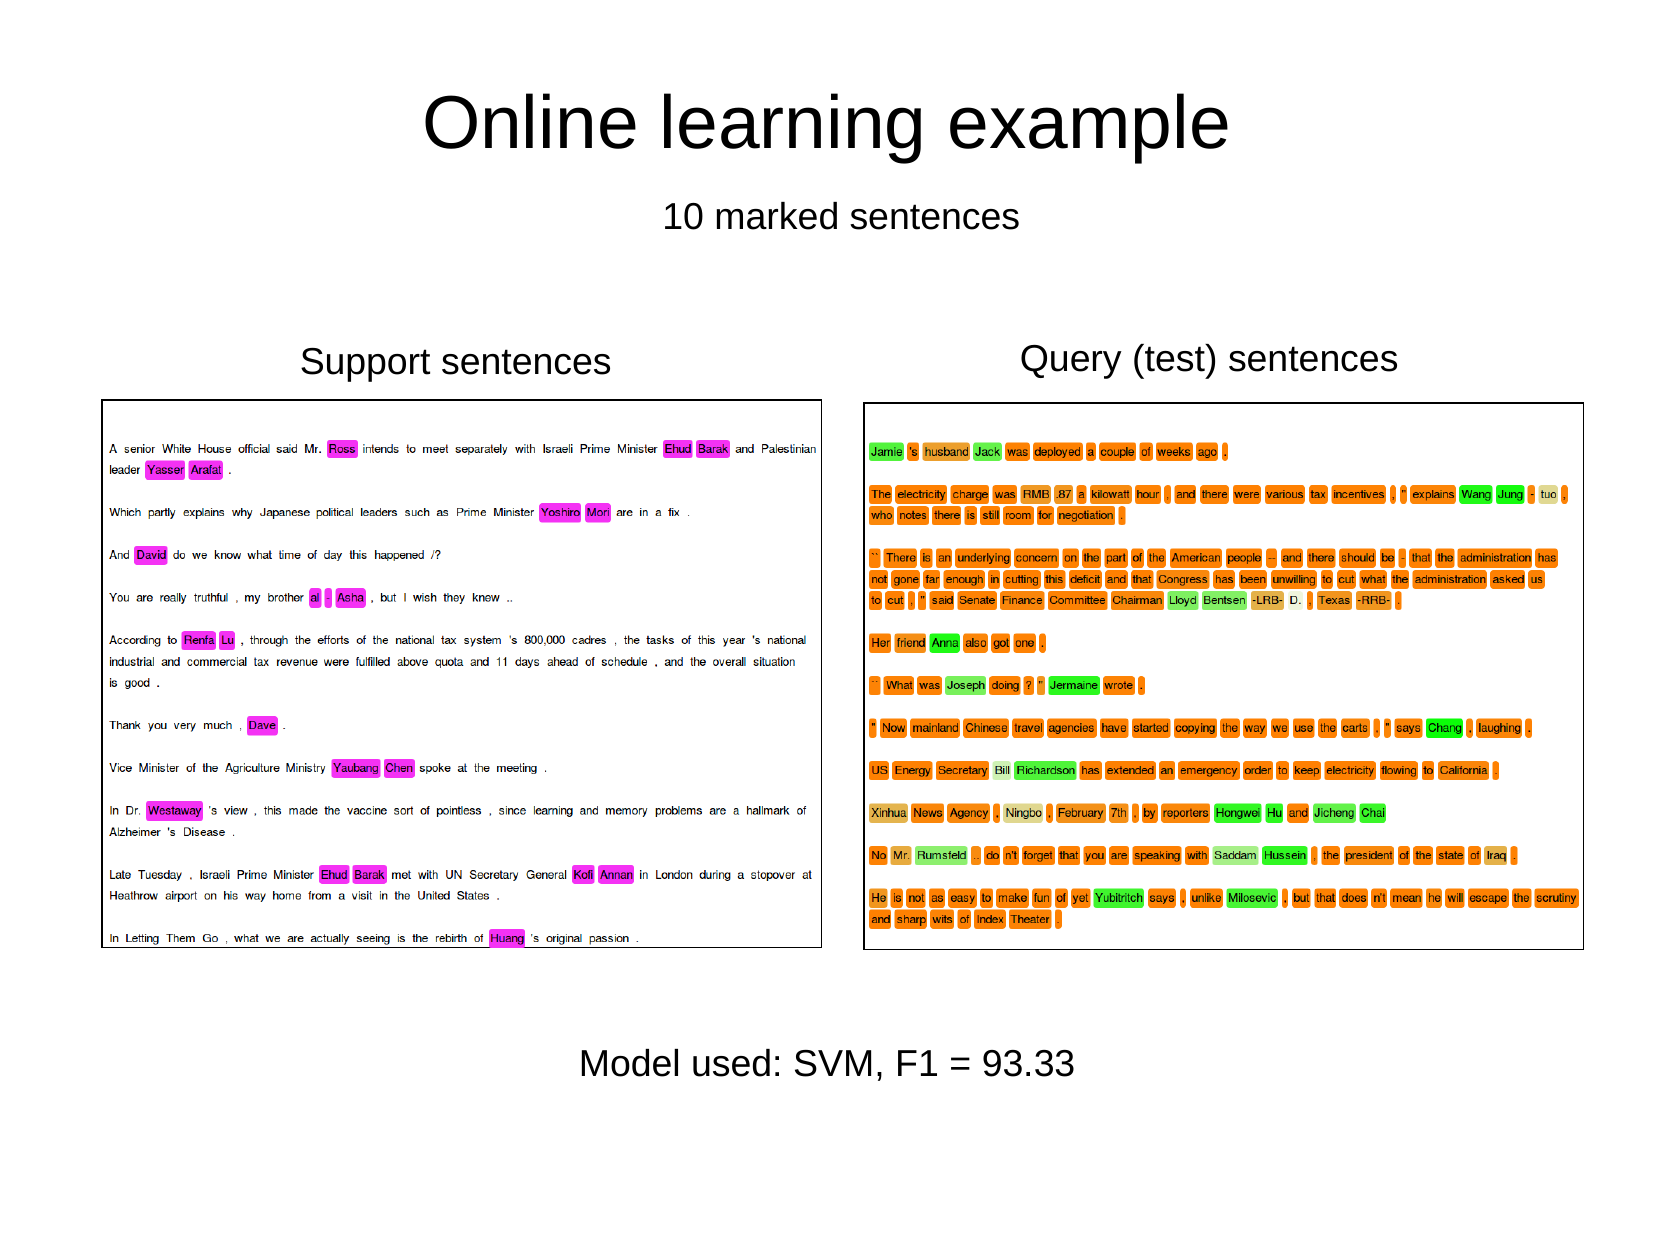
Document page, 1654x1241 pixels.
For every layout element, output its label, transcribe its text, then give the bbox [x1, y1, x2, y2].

text_box Support sentences [285, 333, 631, 391]
text_box Model used: SVM, F1 = 93.33 [564, 1035, 1111, 1134]
text_box Query (test) sentences [1005, 330, 1471, 391]
text_box 10 marked sentences [647, 187, 1036, 287]
title Online learning example [82, 49, 1571, 196]
picture [863, 402, 1584, 950]
picture [101, 399, 822, 948]
